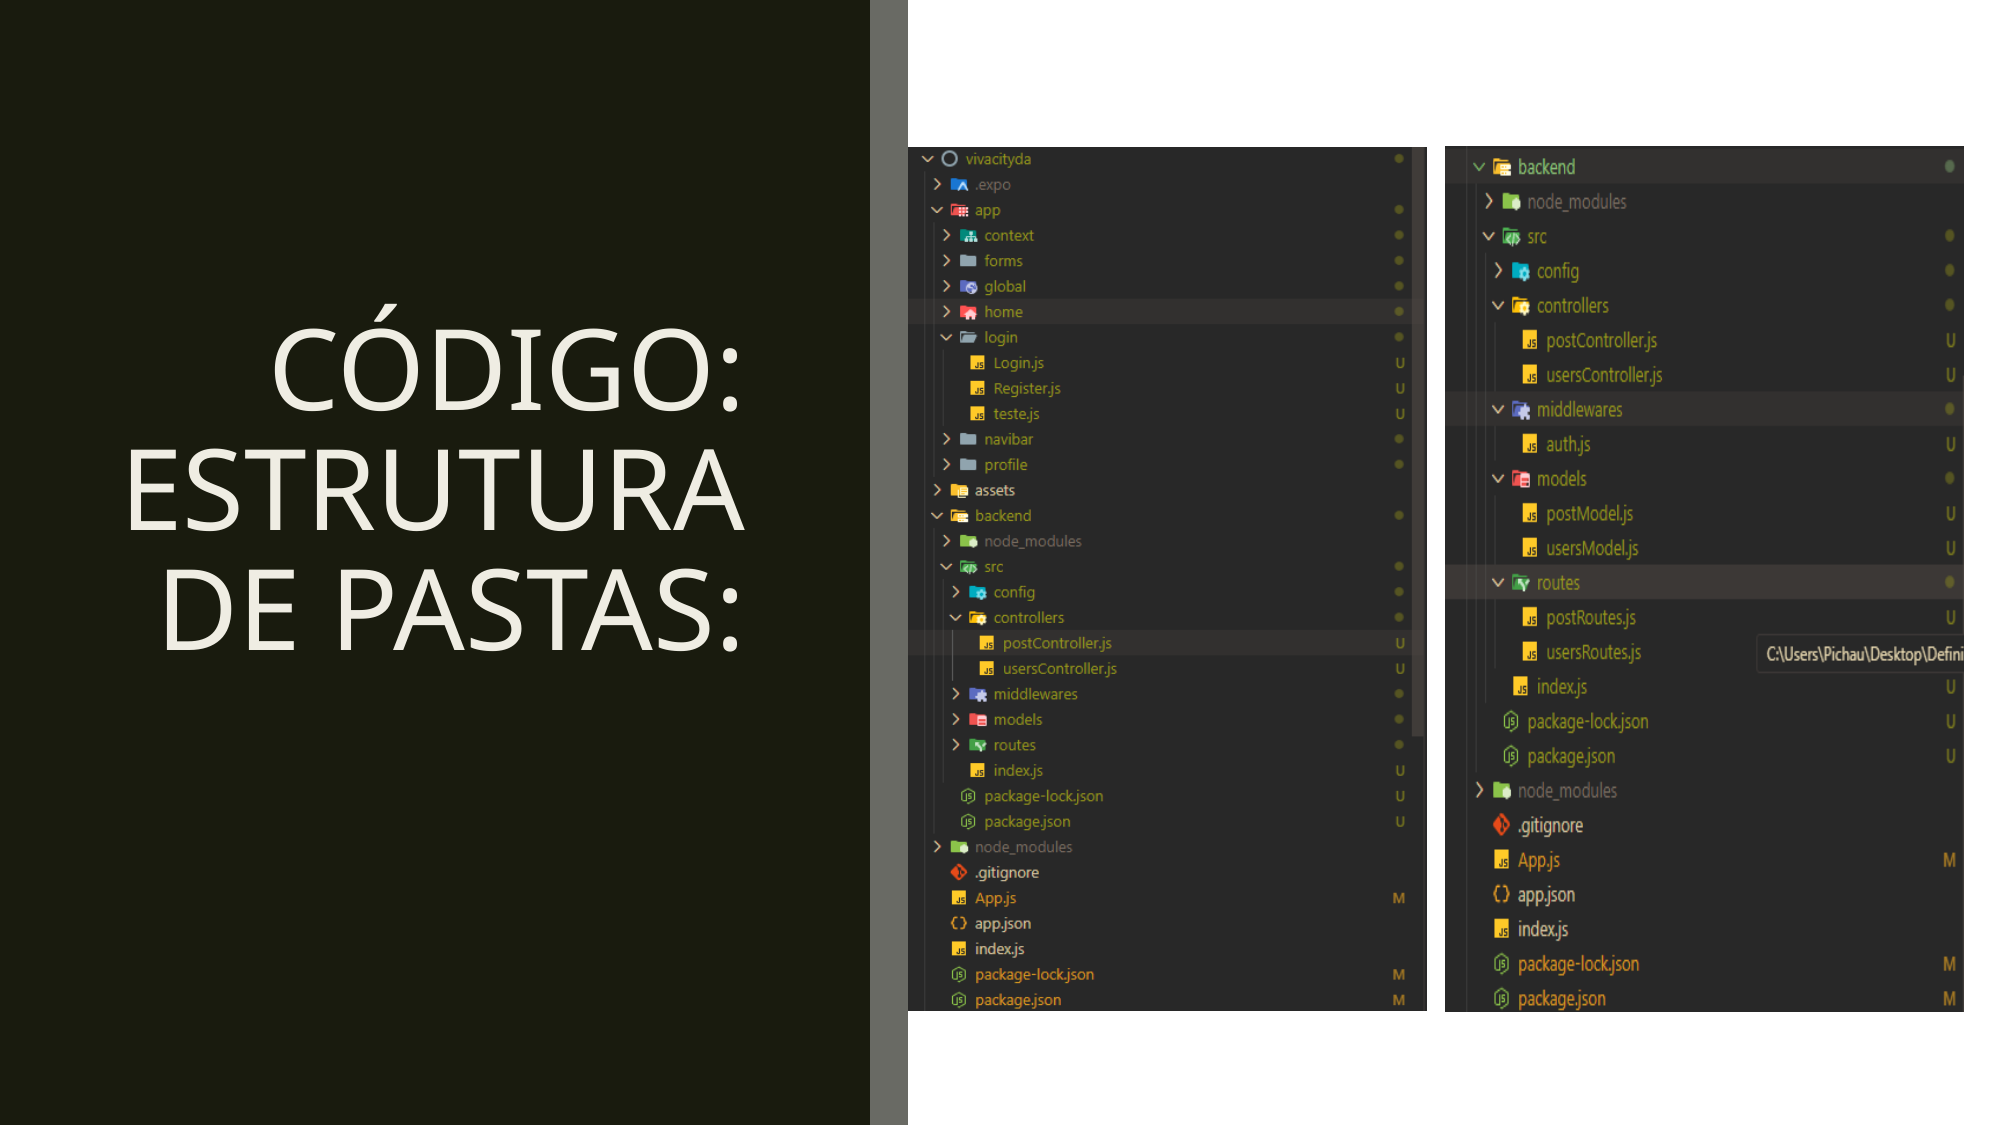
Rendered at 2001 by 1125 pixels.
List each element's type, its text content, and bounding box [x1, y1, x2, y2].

text_box [0, 0, 908, 1125]
picture [908, 147, 1427, 1011]
title CÓDIGO: ESTRUTURA DE PASTAS: [105, 129, 765, 994]
picture [1445, 147, 1964, 1012]
